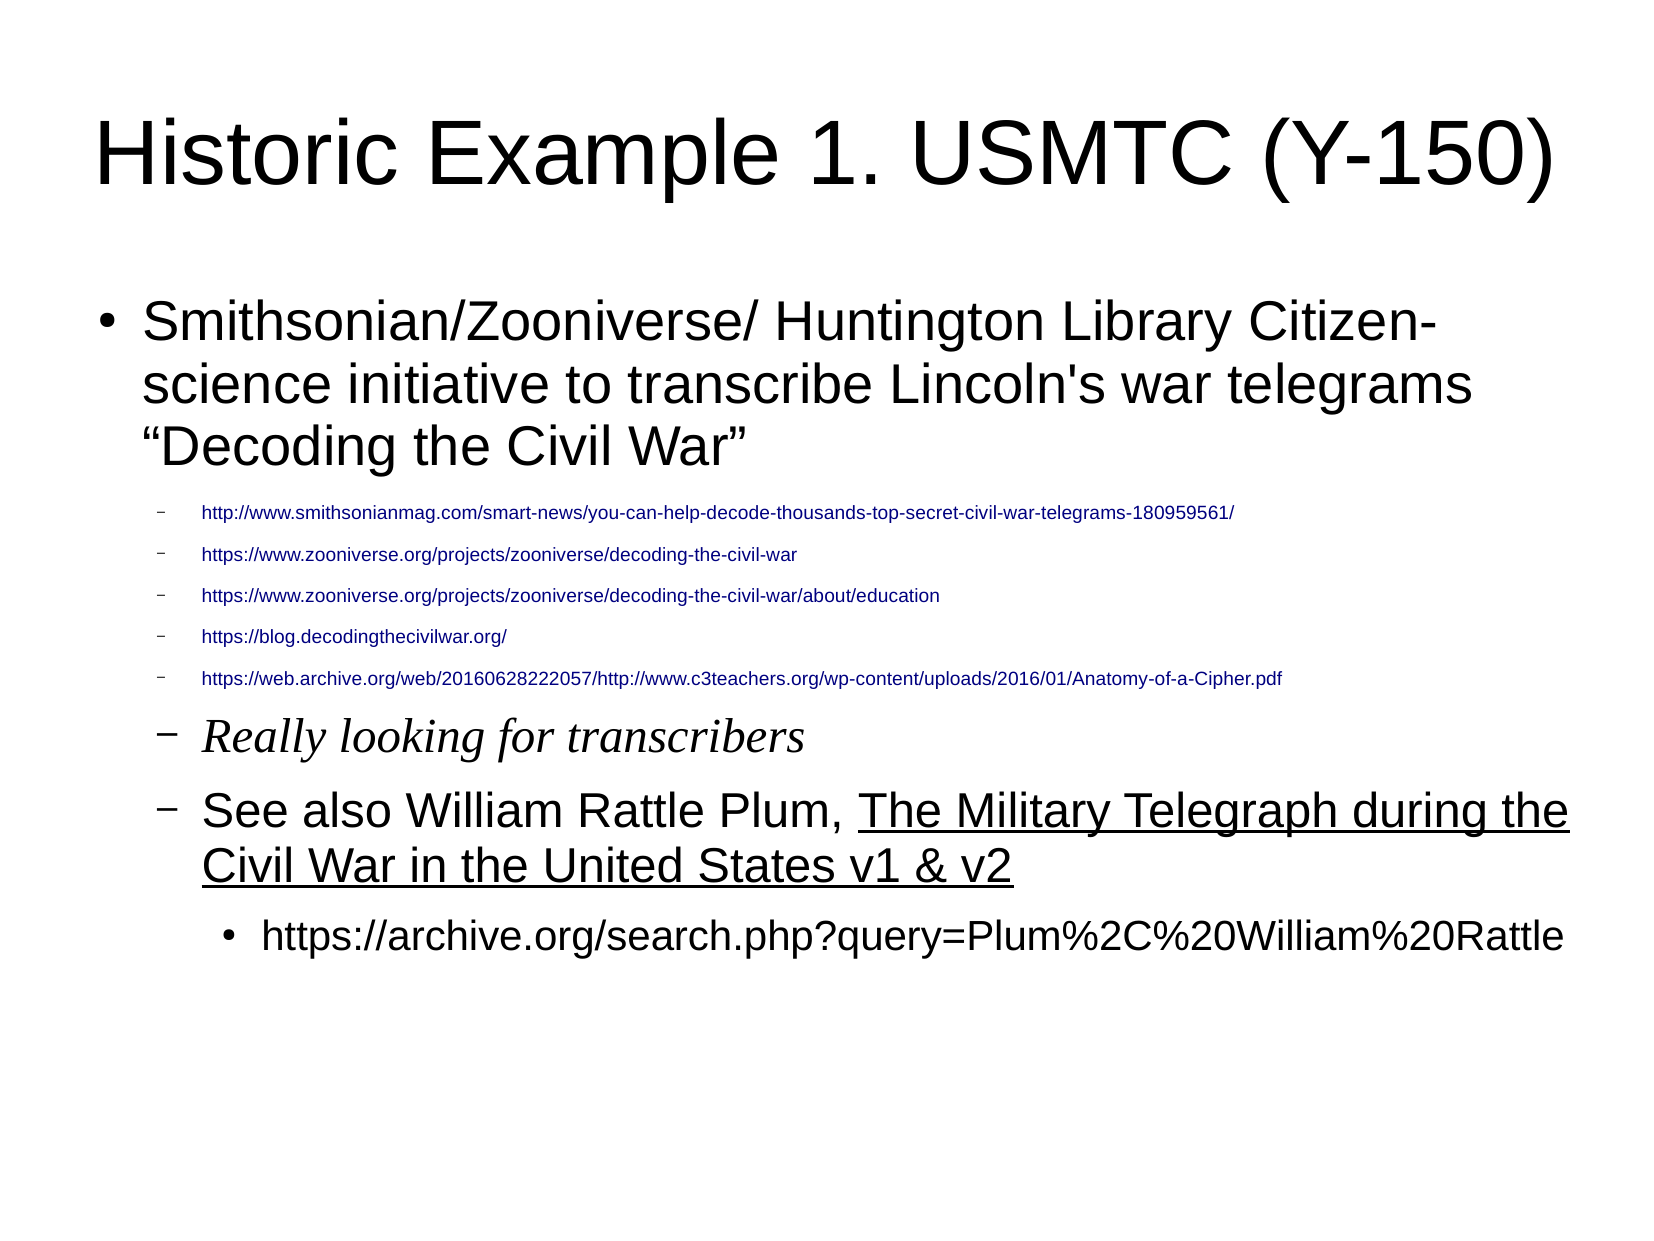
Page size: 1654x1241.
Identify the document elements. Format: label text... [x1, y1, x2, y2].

list Smithsonian/Zooniverse/ Huntington Library Citizen-science initiative to transcribe Lincoln's war telegrams “Decoding the Civil War” http://www.smithsonianmag.com/smart-news/you-can-help-decode-thousands-top-secret-civil-war-telegrams-180959561/ https://www.zooniverse.org/projects/zooniverse/decoding-the-civil-war https://www.zooniverse.org/projects/zooniverse/decoding-the-civil-war/about/education https://blog.decodingthecivilwar.org/ https://web.archive.org/web/20160628222057/http://www.c3teachers.org/wp-content/uploads/2016/01/Anatomy-of-a-Cipher.pdf Really looking for transcribers See also William Rattle Plum, The Military Telegraph during the Civil War in the United States v1 & v2 https://archive.org/search.php?query=Plum%2C%20William%20Rattle [82, 290, 1571, 1010]
title Historic Example 1. USMTC (Y-150) [82, 49, 1571, 257]
